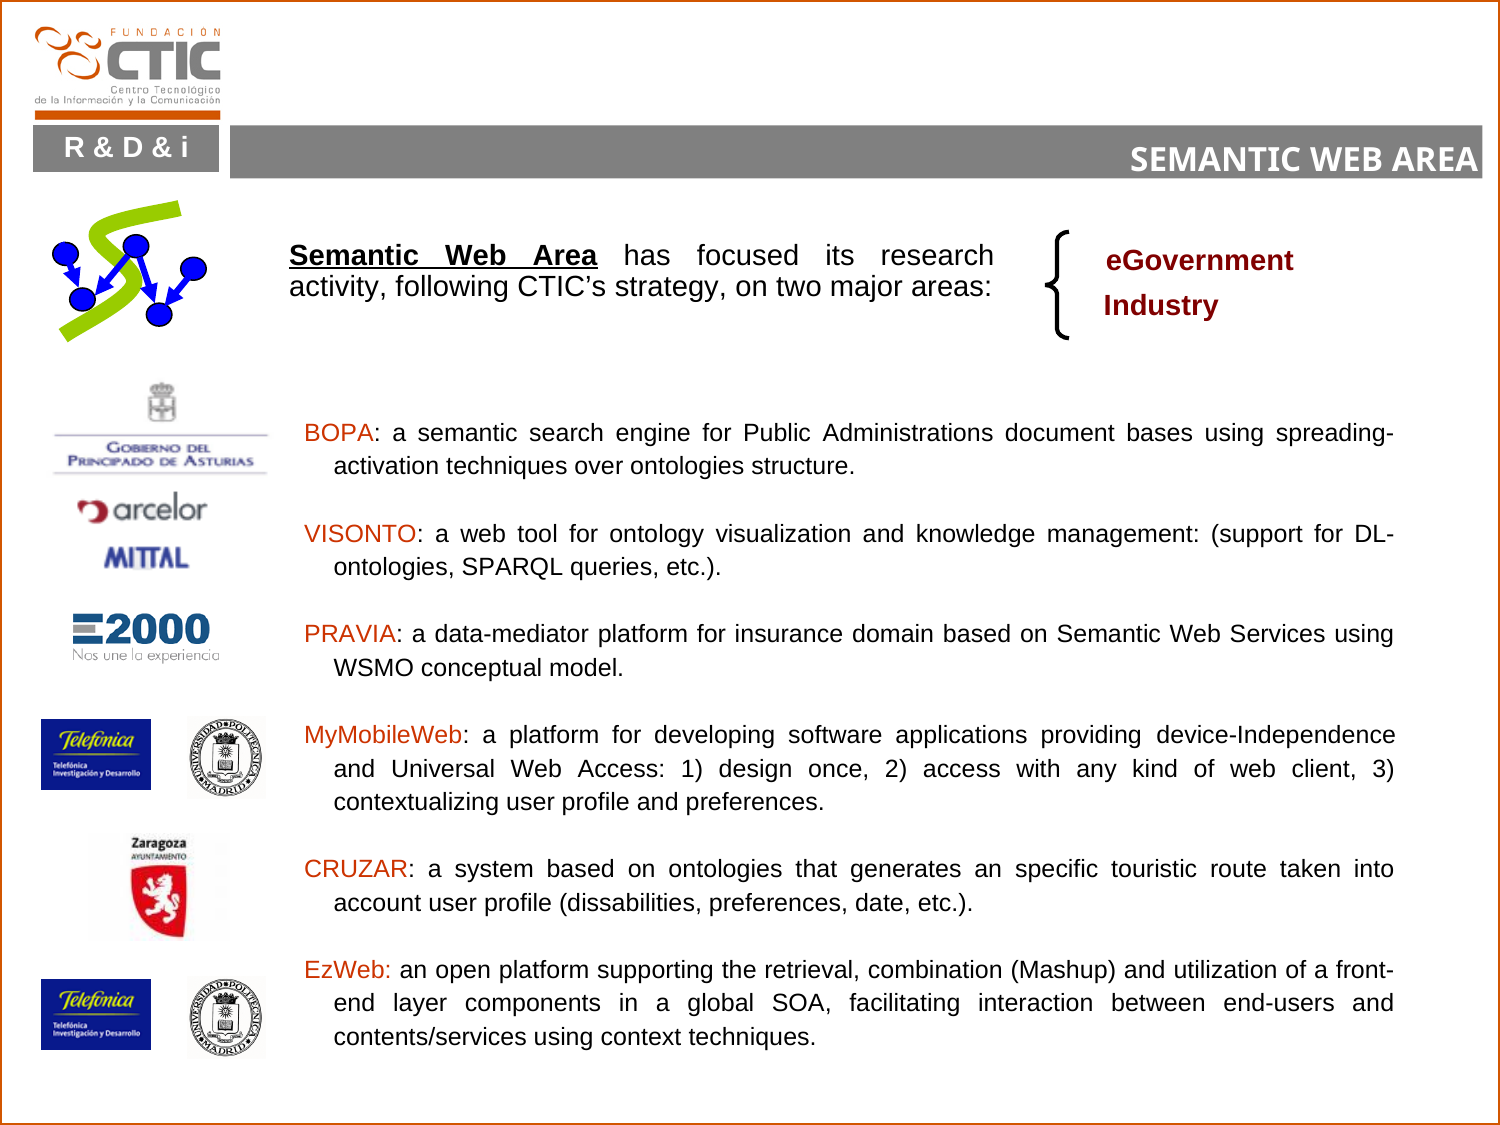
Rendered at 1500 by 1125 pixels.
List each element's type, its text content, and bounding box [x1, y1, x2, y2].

text_box [65, 242, 79, 264]
picture [187, 976, 266, 1059]
picture [88, 833, 230, 941]
text_box SEMANTIC WEB AREA [1115, 126, 1494, 189]
text_box eGovernment Industry [1080, 231, 1341, 378]
picture [41, 373, 284, 664]
text_box [69, 288, 96, 311]
picture [187, 716, 266, 799]
text_box [146, 303, 172, 327]
text_box [180, 257, 207, 281]
text_box Semantic Web Area has focused its research activity, following CTIC’s strategy, on two major areas: [218, 233, 1010, 311]
text_box [52, 244, 66, 266]
picture [41, 719, 151, 790]
picture [41, 979, 151, 1050]
text_box [123, 234, 149, 258]
picture [34, 14, 224, 125]
text_box BOPA: a semantic search engine for Public Administrations document bases using spreading-activation techniques over ontologies structure. VISONTO: a web tool for ontology visualization and knowledge management: (support for DL-ontologies, SPARQL queries, etc.). PRAVIA: a data-mediator platform for insurance domain based on Semantic Web Services using WSMO conceptual model. MyMobileWeb: a platform for developing software applications providing device-Independence and Universal Web Access: 1) design once, 2) access with any kind of web client, 3) contextualizing user profile and preferences. CRUZAR: a system based on ontologies that generates an specific touristic route taken into account user profile (dissabilities, preferences, date, etc.). EzWeb: an open platform supporting the retrieval, combination (Mashup) and utilization of a front-end layer components in a global SOA, facilitating interaction between end-users and contents/services using context techniques. [289, 377, 1412, 1092]
